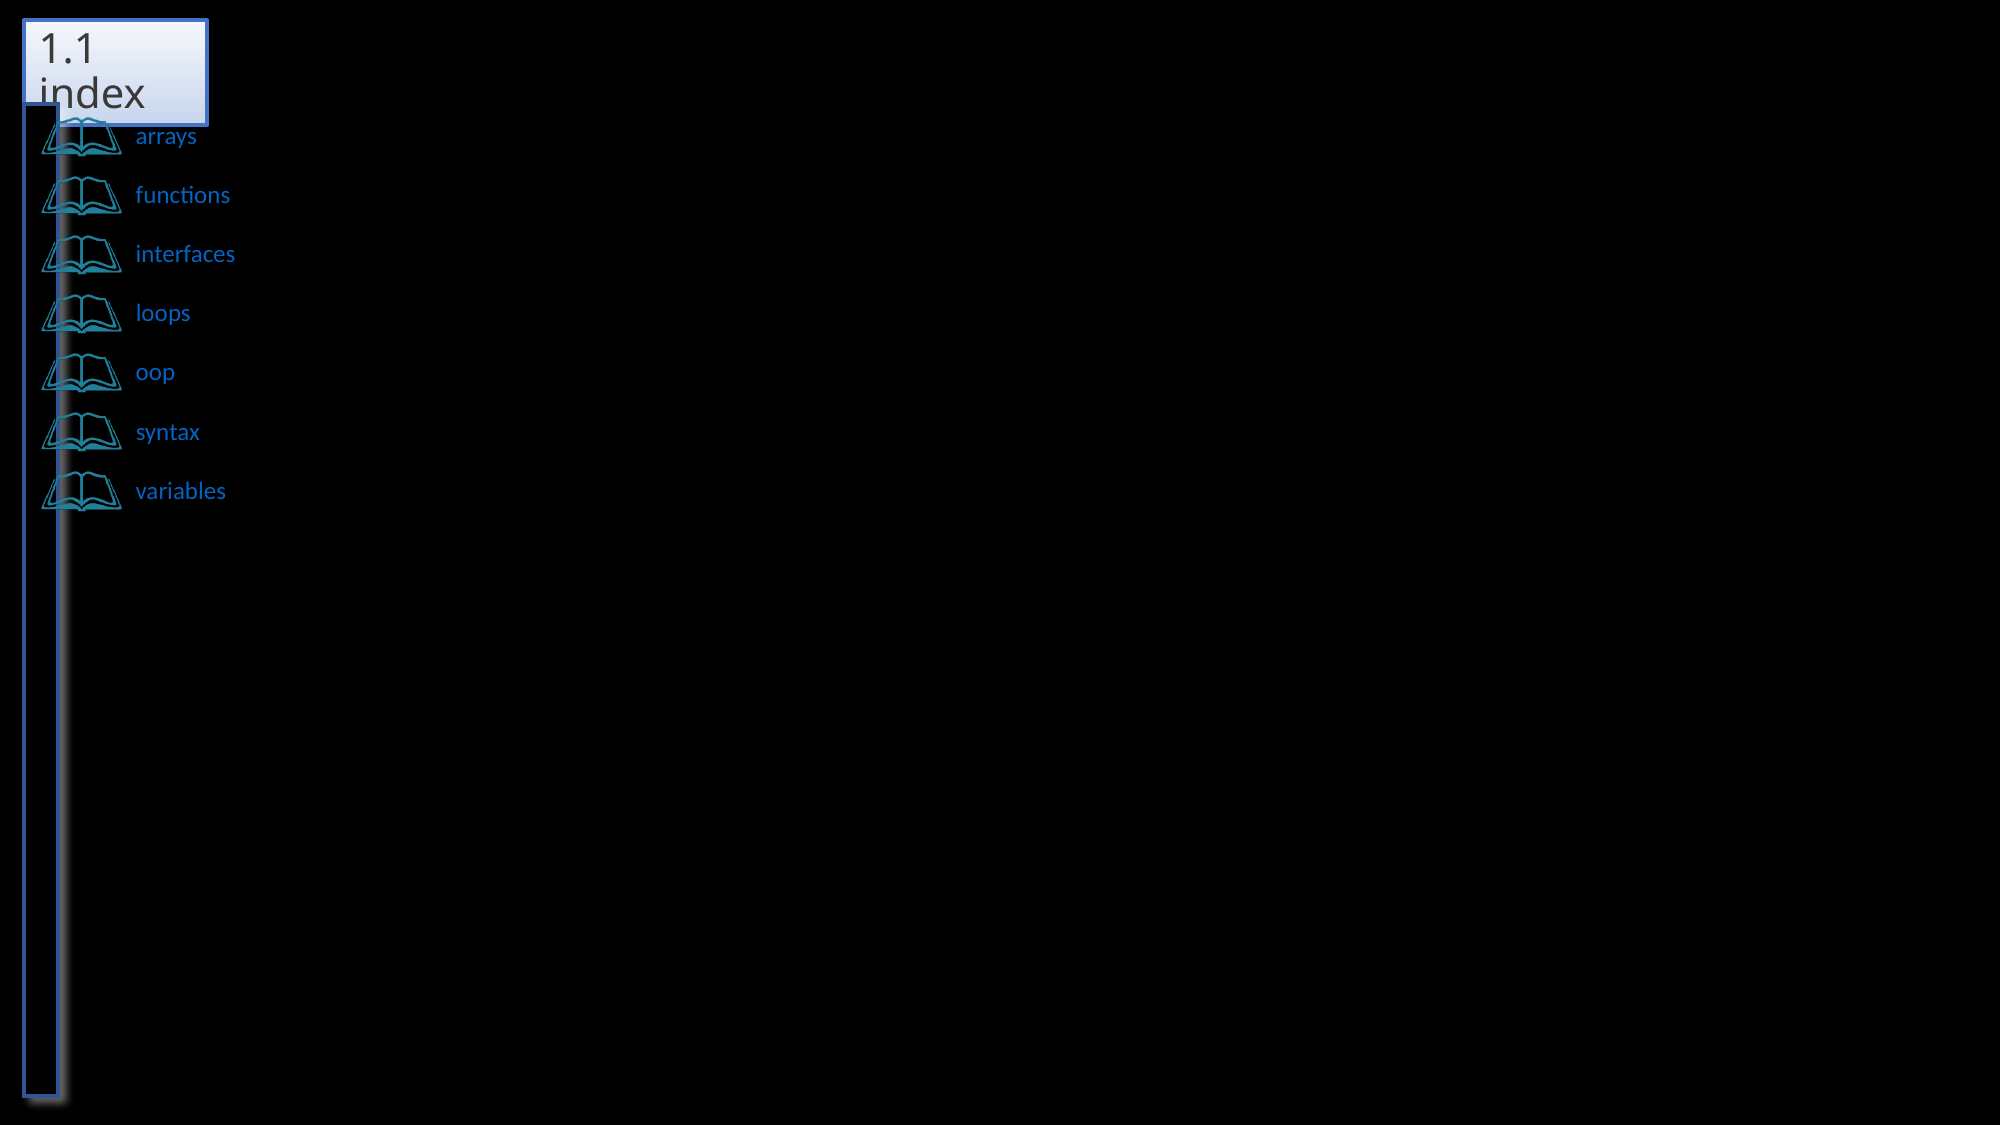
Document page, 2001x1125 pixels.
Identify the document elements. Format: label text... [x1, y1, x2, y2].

text_box oop [120, 348, 191, 394]
picture [39, 292, 122, 336]
text_box variables [120, 466, 242, 512]
text_box functions [120, 171, 246, 217]
picture [39, 469, 122, 514]
text_box [23, 103, 58, 1096]
text_box syntax [121, 407, 215, 453]
picture [39, 351, 122, 395]
text_box loops [121, 289, 206, 335]
text_box arrays [120, 112, 212, 157]
picture [39, 115, 122, 159]
picture [39, 233, 122, 277]
picture [39, 410, 122, 455]
picture [39, 174, 122, 218]
title 1.1 index [23, 20, 207, 81]
text_box interfaces [120, 230, 251, 276]
